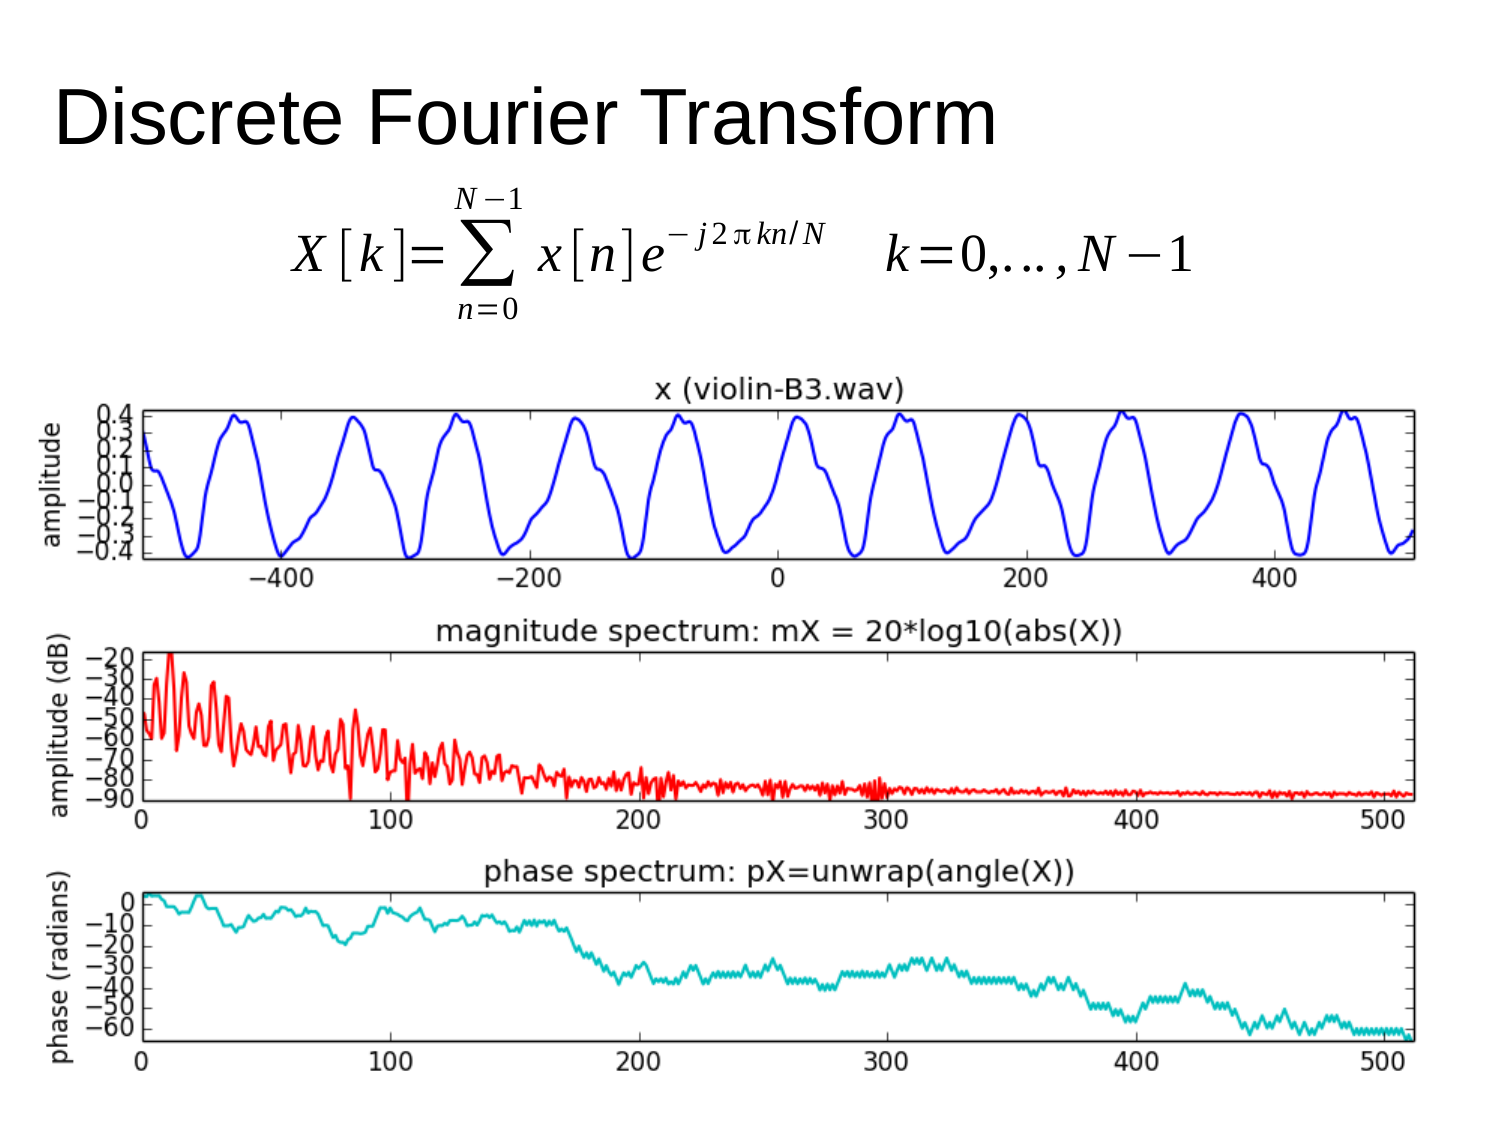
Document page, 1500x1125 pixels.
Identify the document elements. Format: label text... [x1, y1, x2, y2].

picture [15, 350, 1441, 1101]
title Discrete Fourier Transform [53, 19, 1403, 207]
chart [280, 180, 1201, 327]
